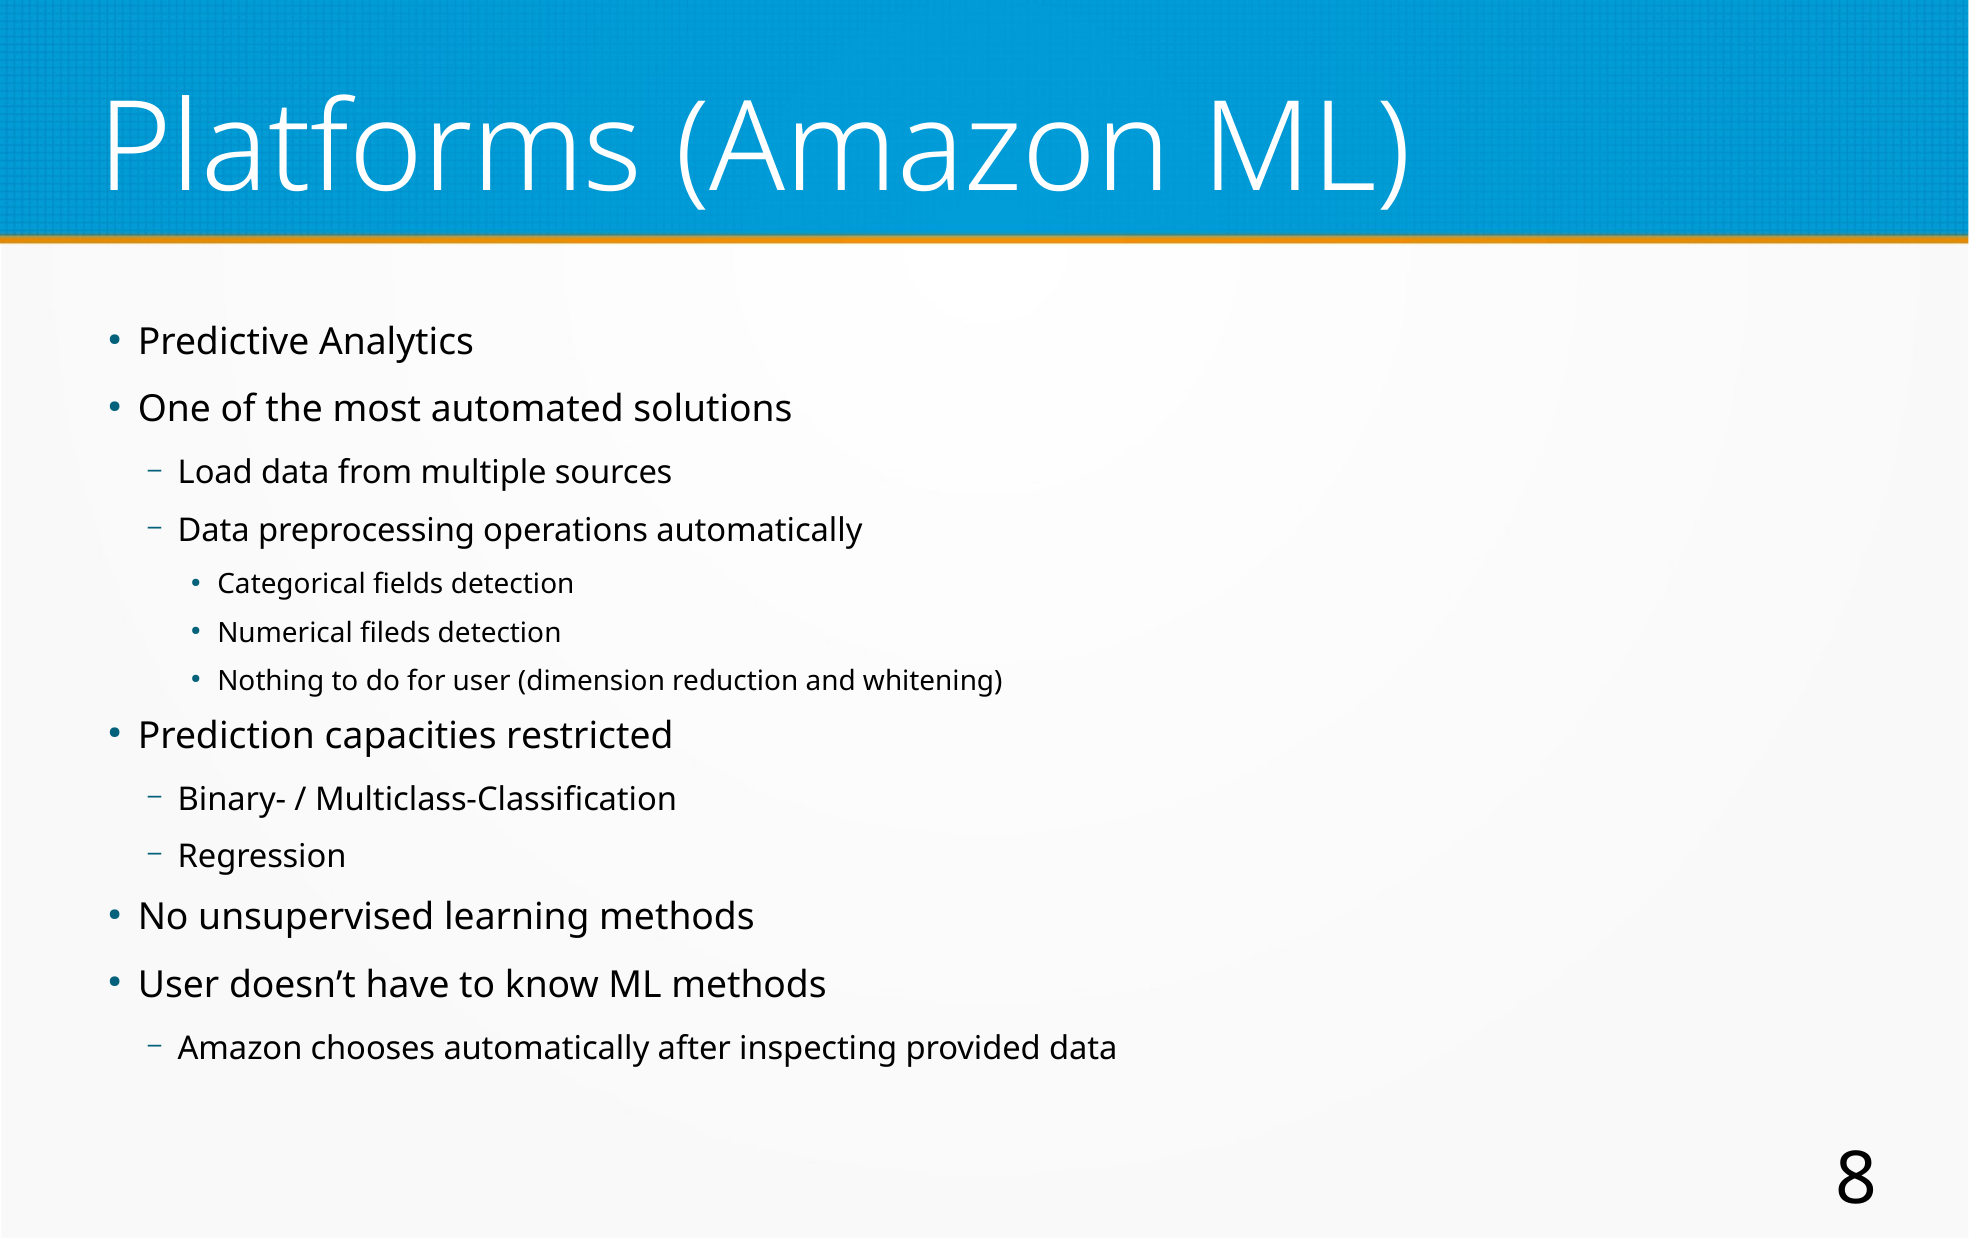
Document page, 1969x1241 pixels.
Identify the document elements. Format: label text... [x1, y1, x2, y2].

title Platforms (Amazon ML) [98, 19, 1870, 227]
list Predictive Analytics One of the most automated solutions Load data from multiple sources Data preprocessing operations automatically Categorical fields detection Numerical fileds detection Nothing to do for user (dimension reduction and whitening) Prediction capacities restricted Binary- / Multiclass-Classification Regression No unsupervised learning methods User doesn’t have to know ML methods Amazon chooses automatically after inspecting provided data [98, 315, 1861, 1081]
picture [0, 233, 1969, 1241]
text_box 8 [1830, 1127, 1966, 1224]
